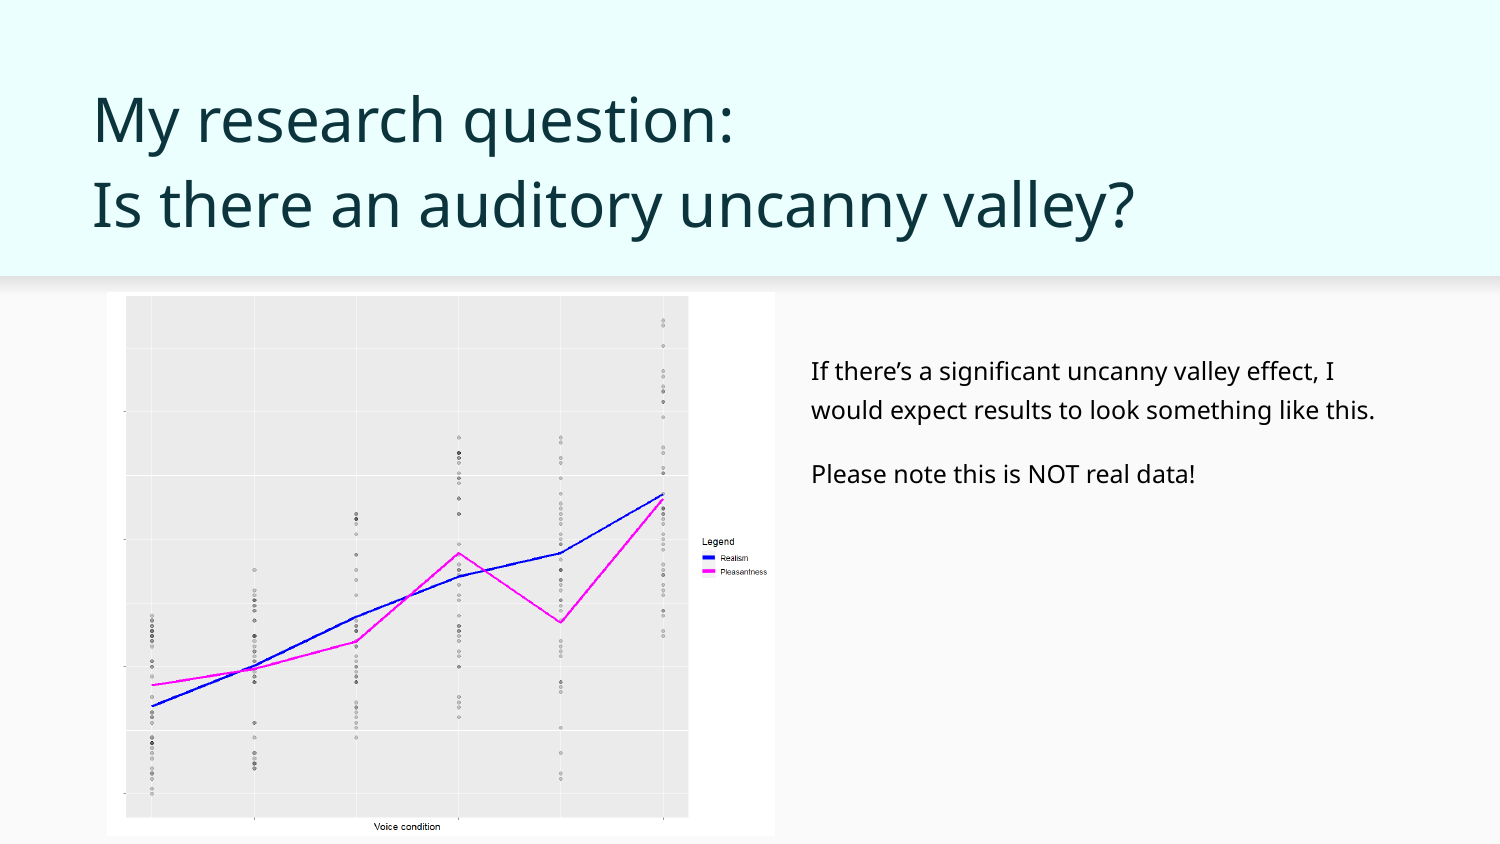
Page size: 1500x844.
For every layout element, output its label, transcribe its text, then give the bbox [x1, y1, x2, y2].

list If there’s a significant uncanny valley effect, I would expect results to look something like this. Please note this is NOT real data! [796, 333, 1427, 778]
picture [107, 292, 775, 836]
title My research question: Is there an auditory uncanny valley? [77, 61, 1427, 261]
